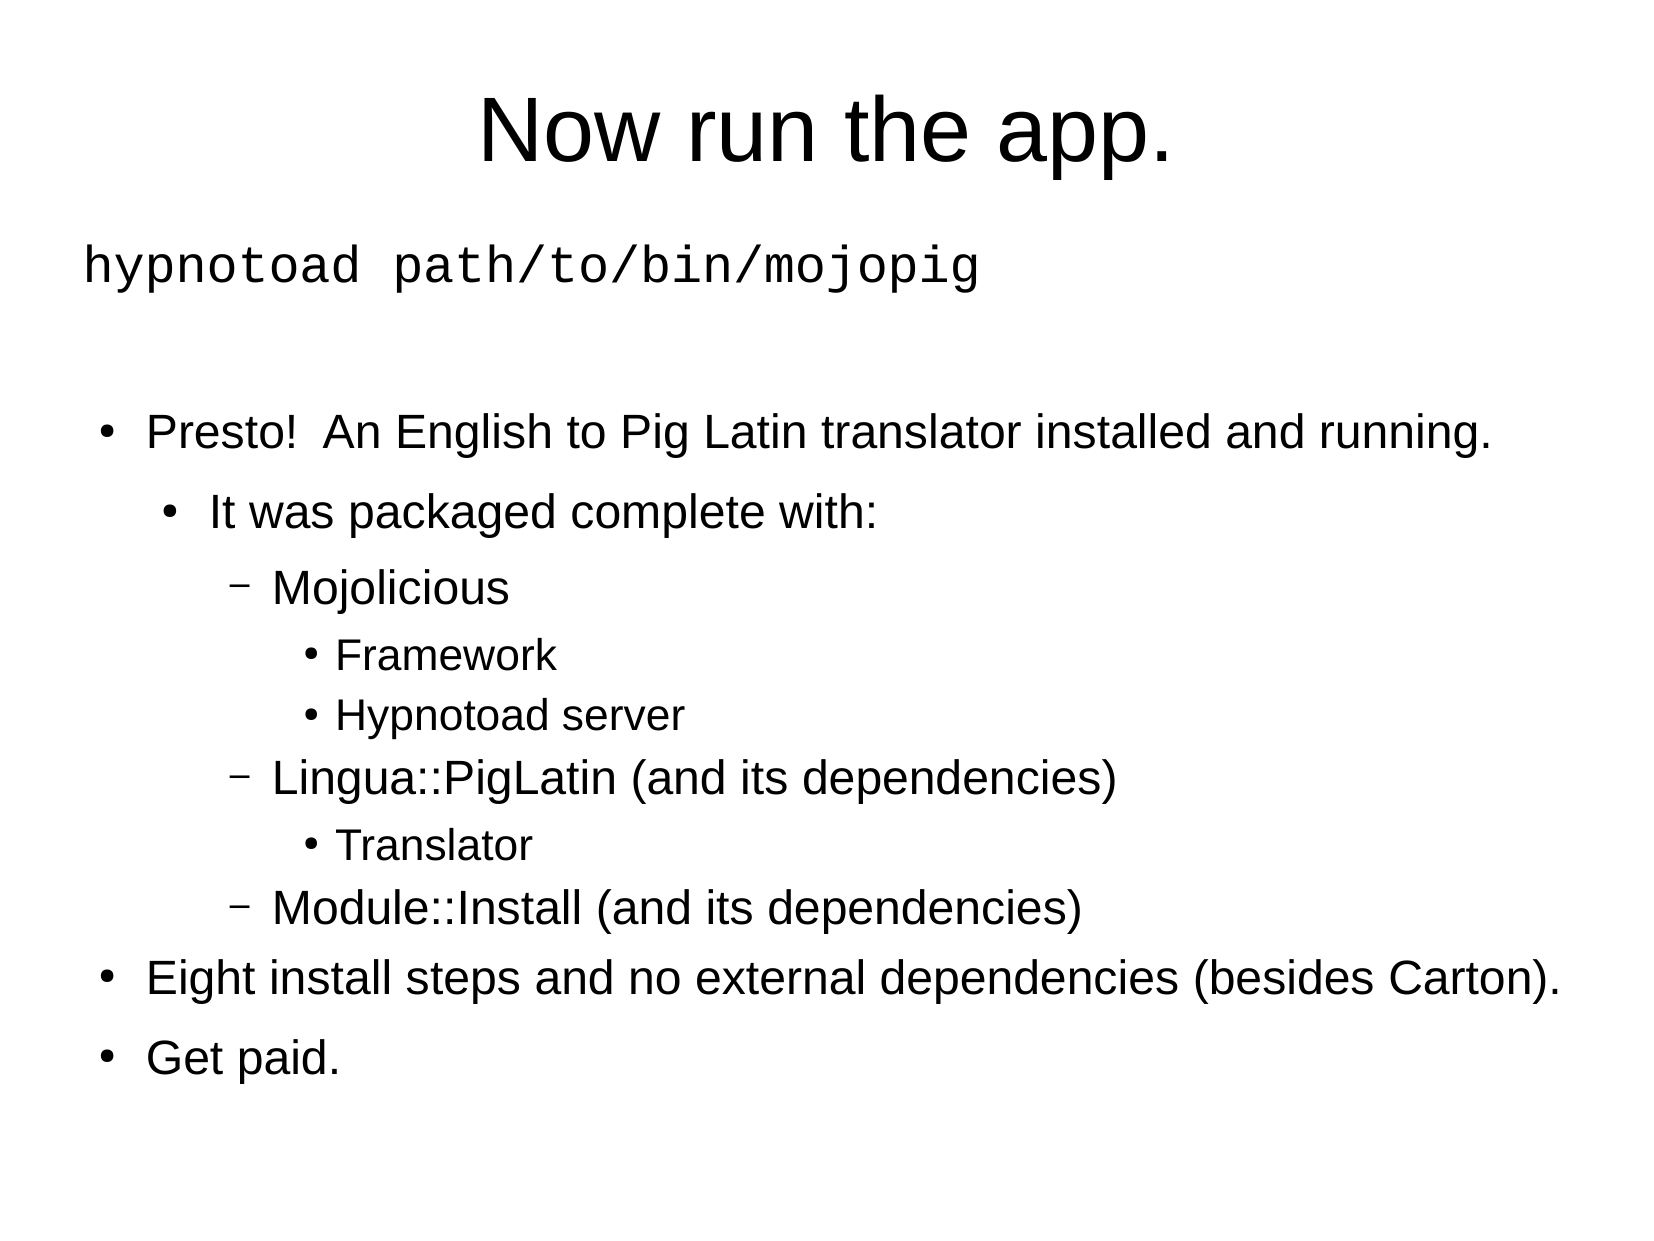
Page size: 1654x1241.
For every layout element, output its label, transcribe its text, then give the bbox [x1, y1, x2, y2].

list hypnotoad path/to/bin/mojopig Presto! An English to Pig Latin translator installed and running. It was packaged complete with: Mojolicious Framework Hypnotoad server Lingua::PigLatin (and its dependencies) Translator Module::Install (and its dependencies) Eight install steps and no external dependencies (besides Carton). Get paid. [82, 240, 1571, 1109]
title Now run the app. [82, 49, 1571, 211]
